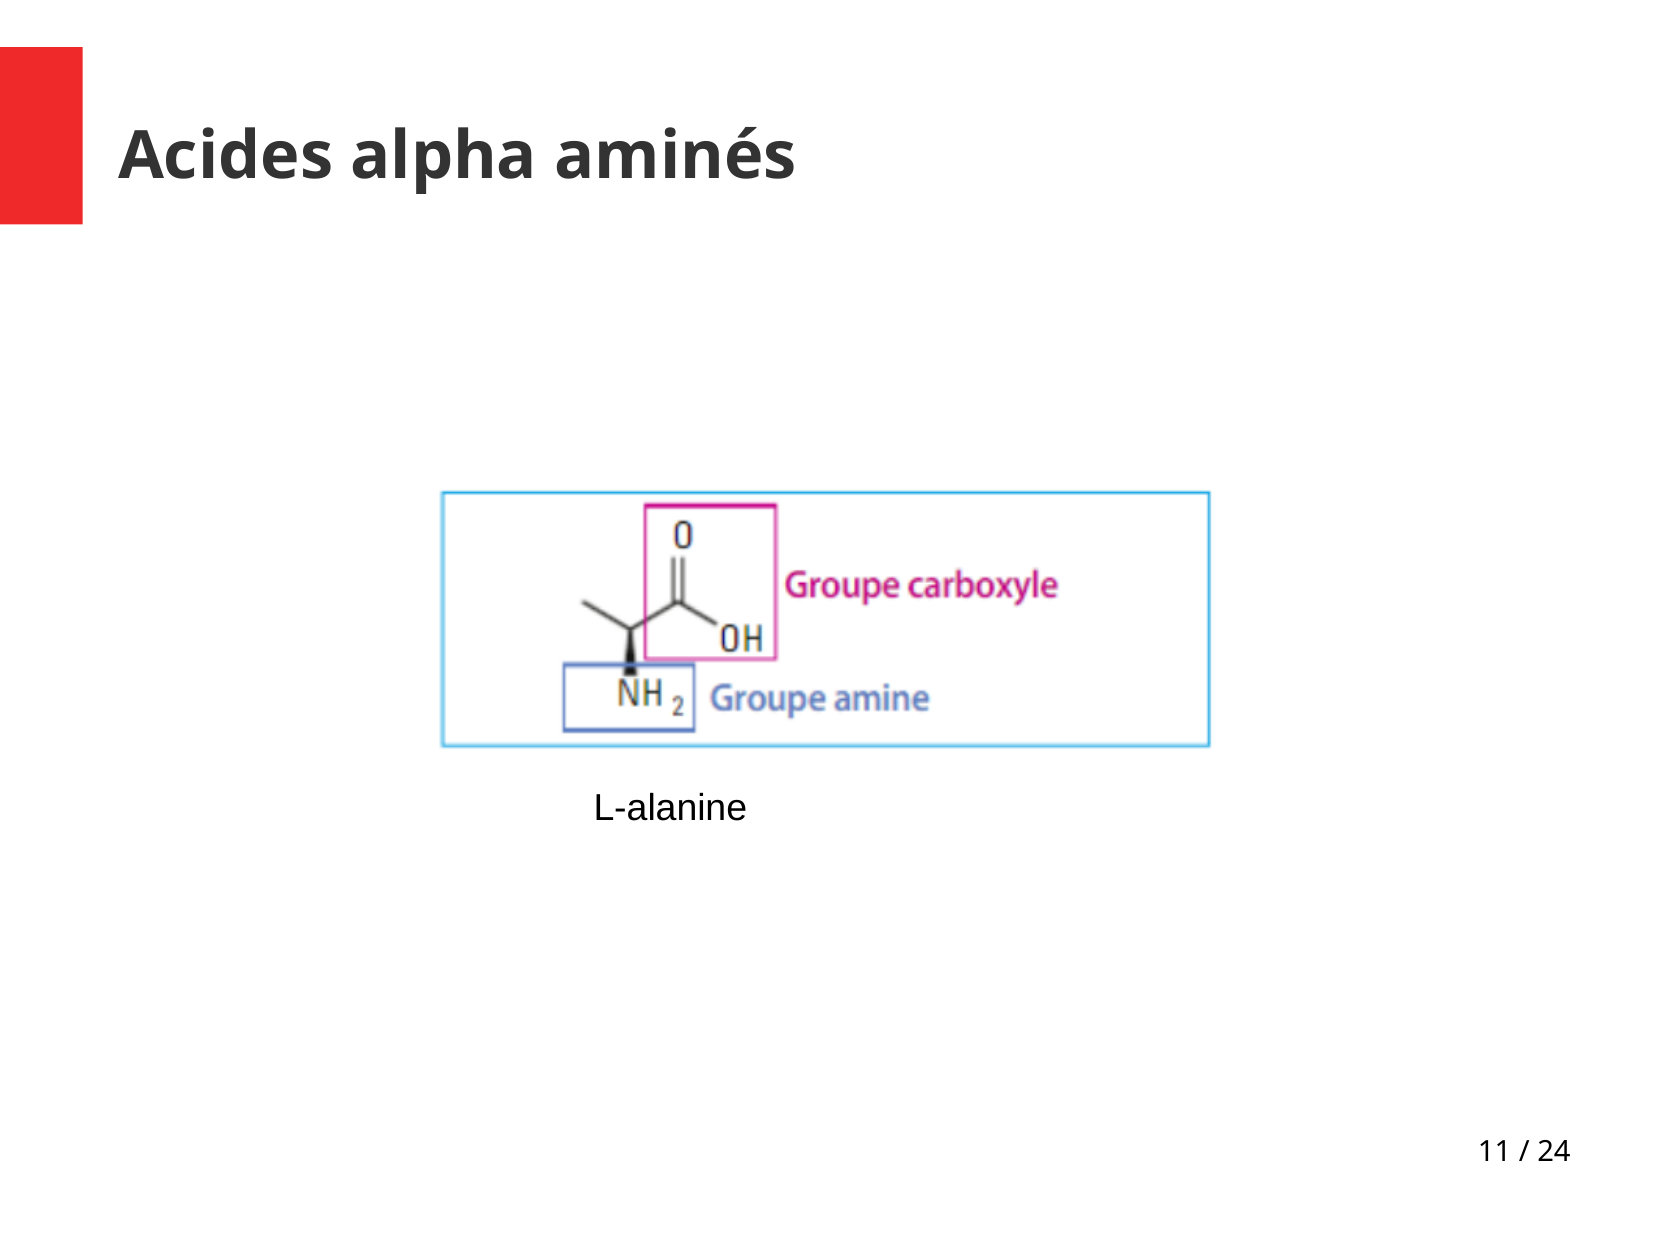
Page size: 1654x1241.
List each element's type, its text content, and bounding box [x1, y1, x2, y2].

title Acides alpha aminés [118, 49, 1571, 257]
picture [432, 481, 1219, 757]
text_box L-alanine [578, 779, 851, 837]
